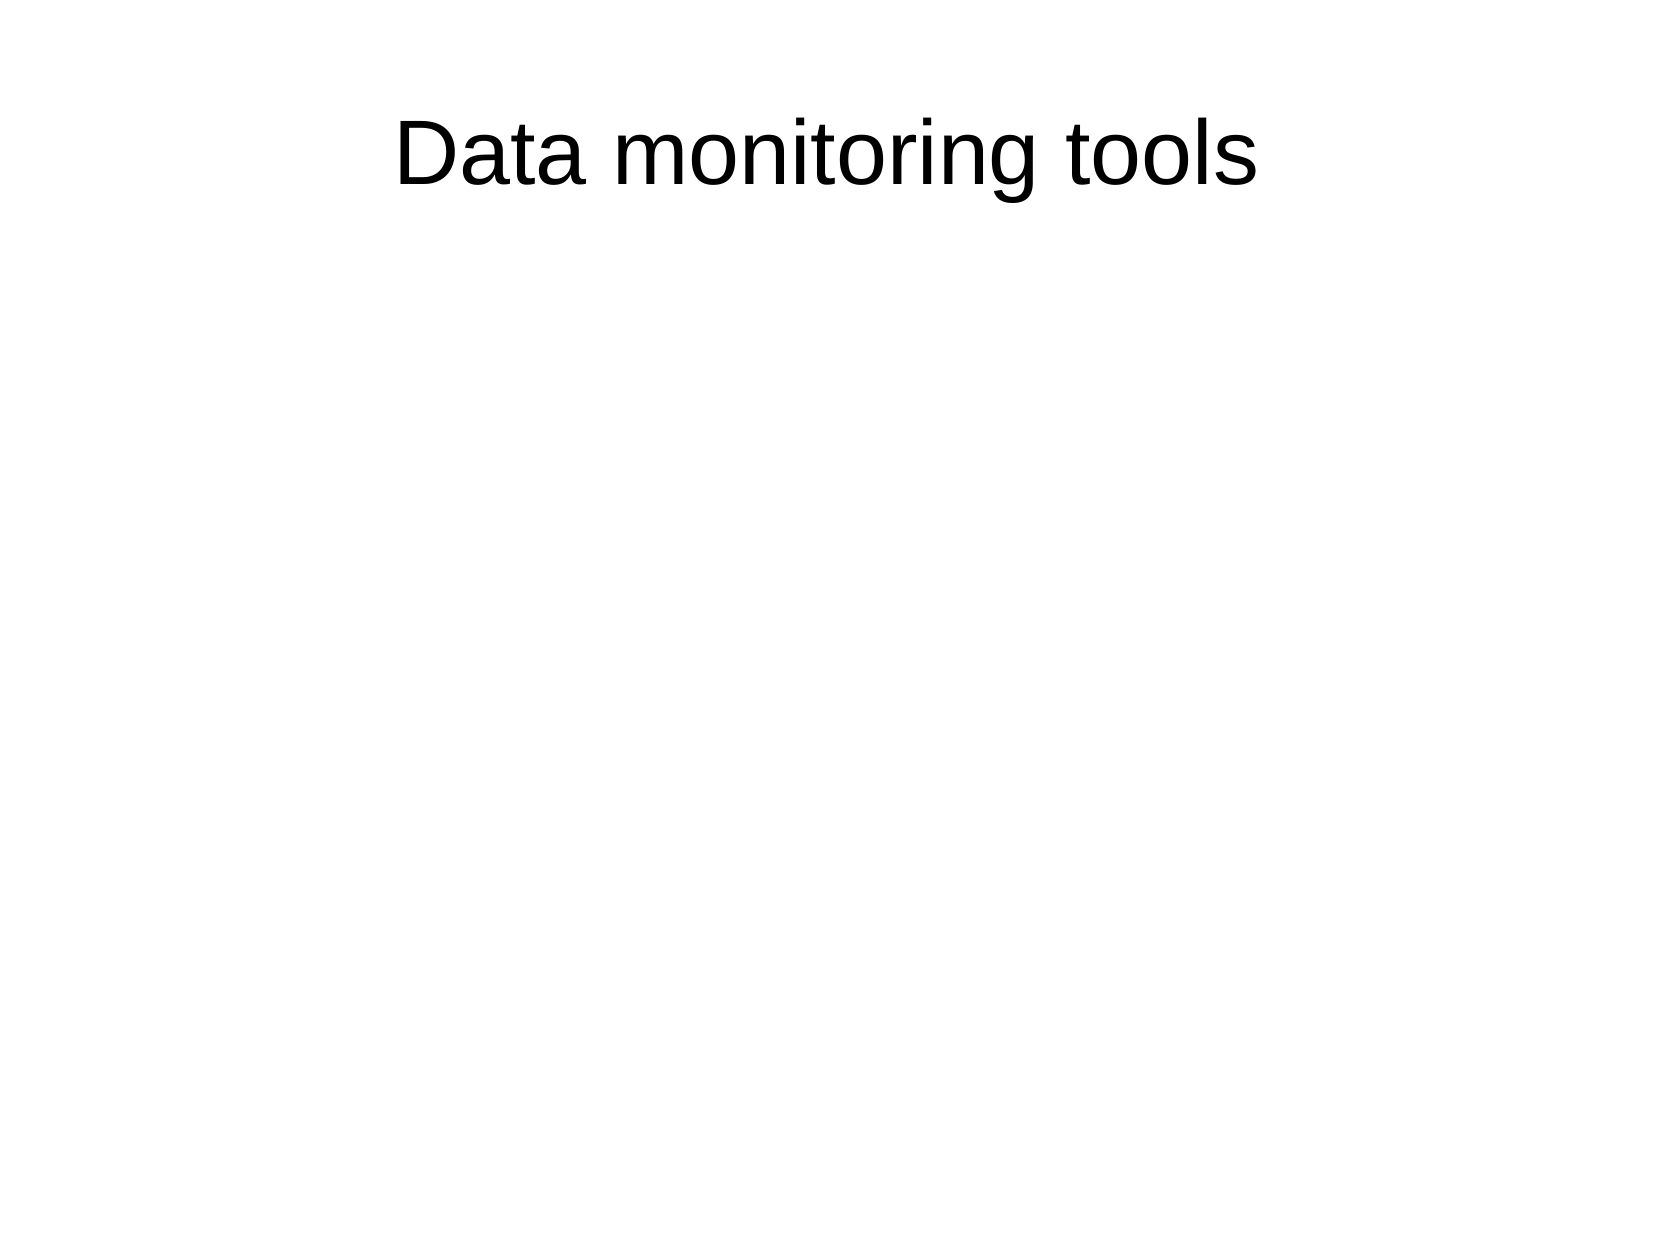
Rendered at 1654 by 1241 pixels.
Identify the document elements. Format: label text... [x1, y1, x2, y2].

title Data monitoring tools [82, 49, 1571, 257]
